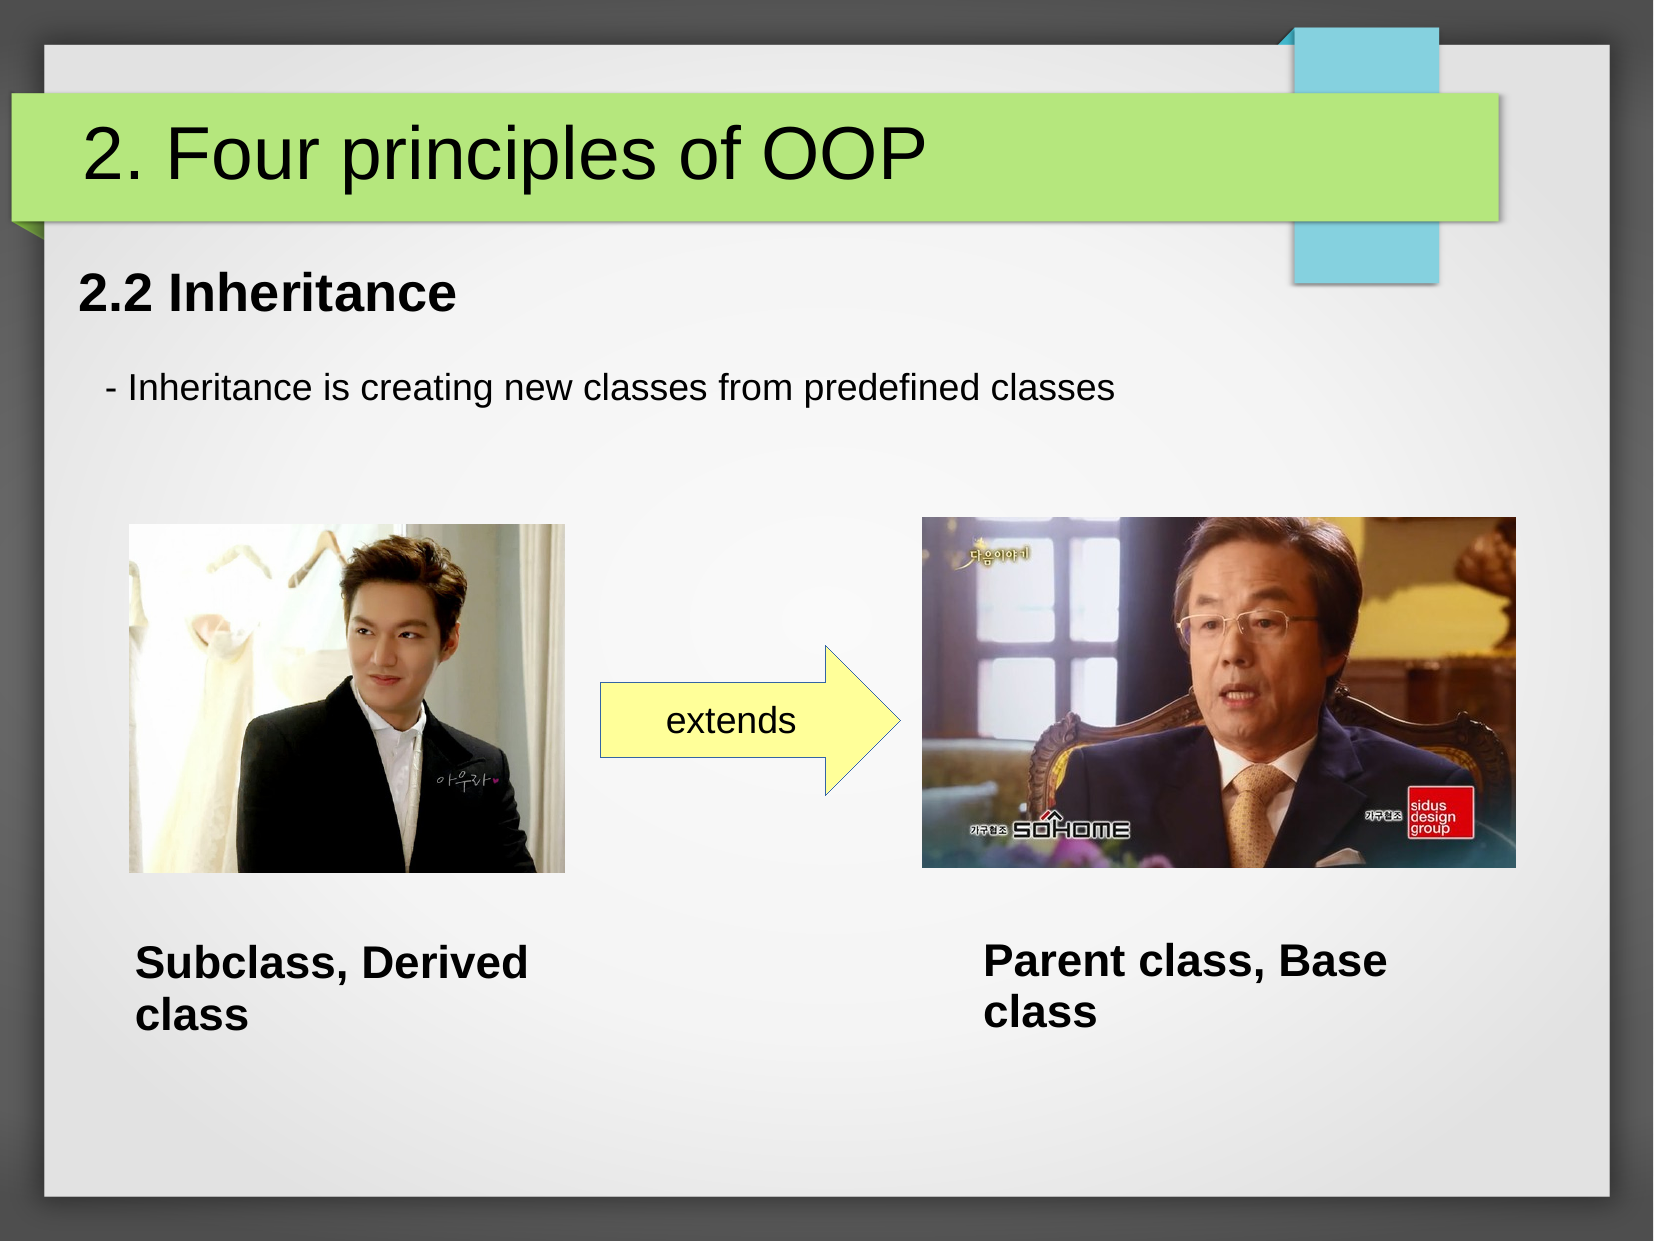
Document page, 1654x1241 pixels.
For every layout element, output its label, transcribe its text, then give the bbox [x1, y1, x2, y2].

title 2. Four principles of OOP [82, 94, 1264, 213]
text_box Parent class, Base class [968, 927, 1509, 1123]
text_box - Inheritance is creating new classes from predefined classes [90, 359, 1486, 417]
text_box 2.2 Inheritance [27, 254, 571, 331]
text_box Subclass, Derived class [120, 930, 661, 1126]
picture [0, 0, 1654, 1241]
text_box extends [600, 645, 901, 796]
